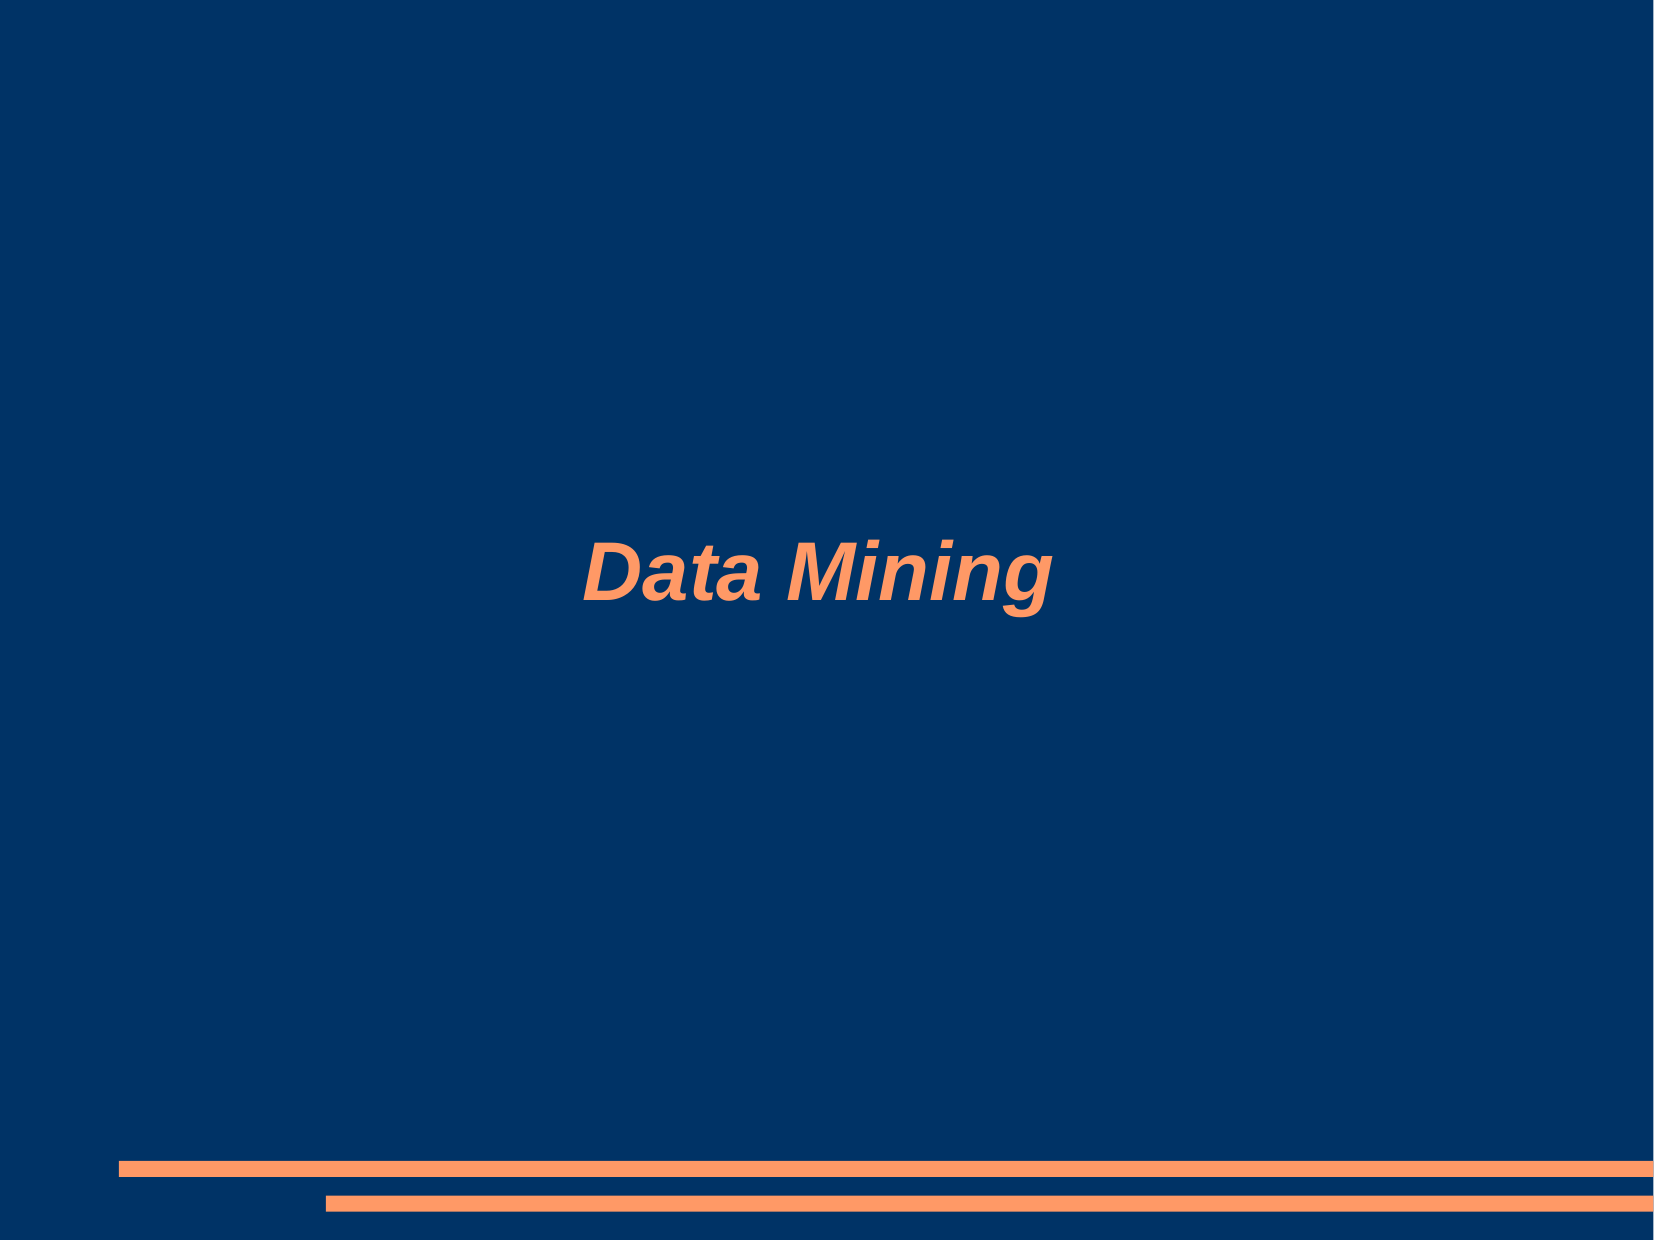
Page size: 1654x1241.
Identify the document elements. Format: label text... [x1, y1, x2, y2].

title Data Mining [112, 467, 1525, 676]
